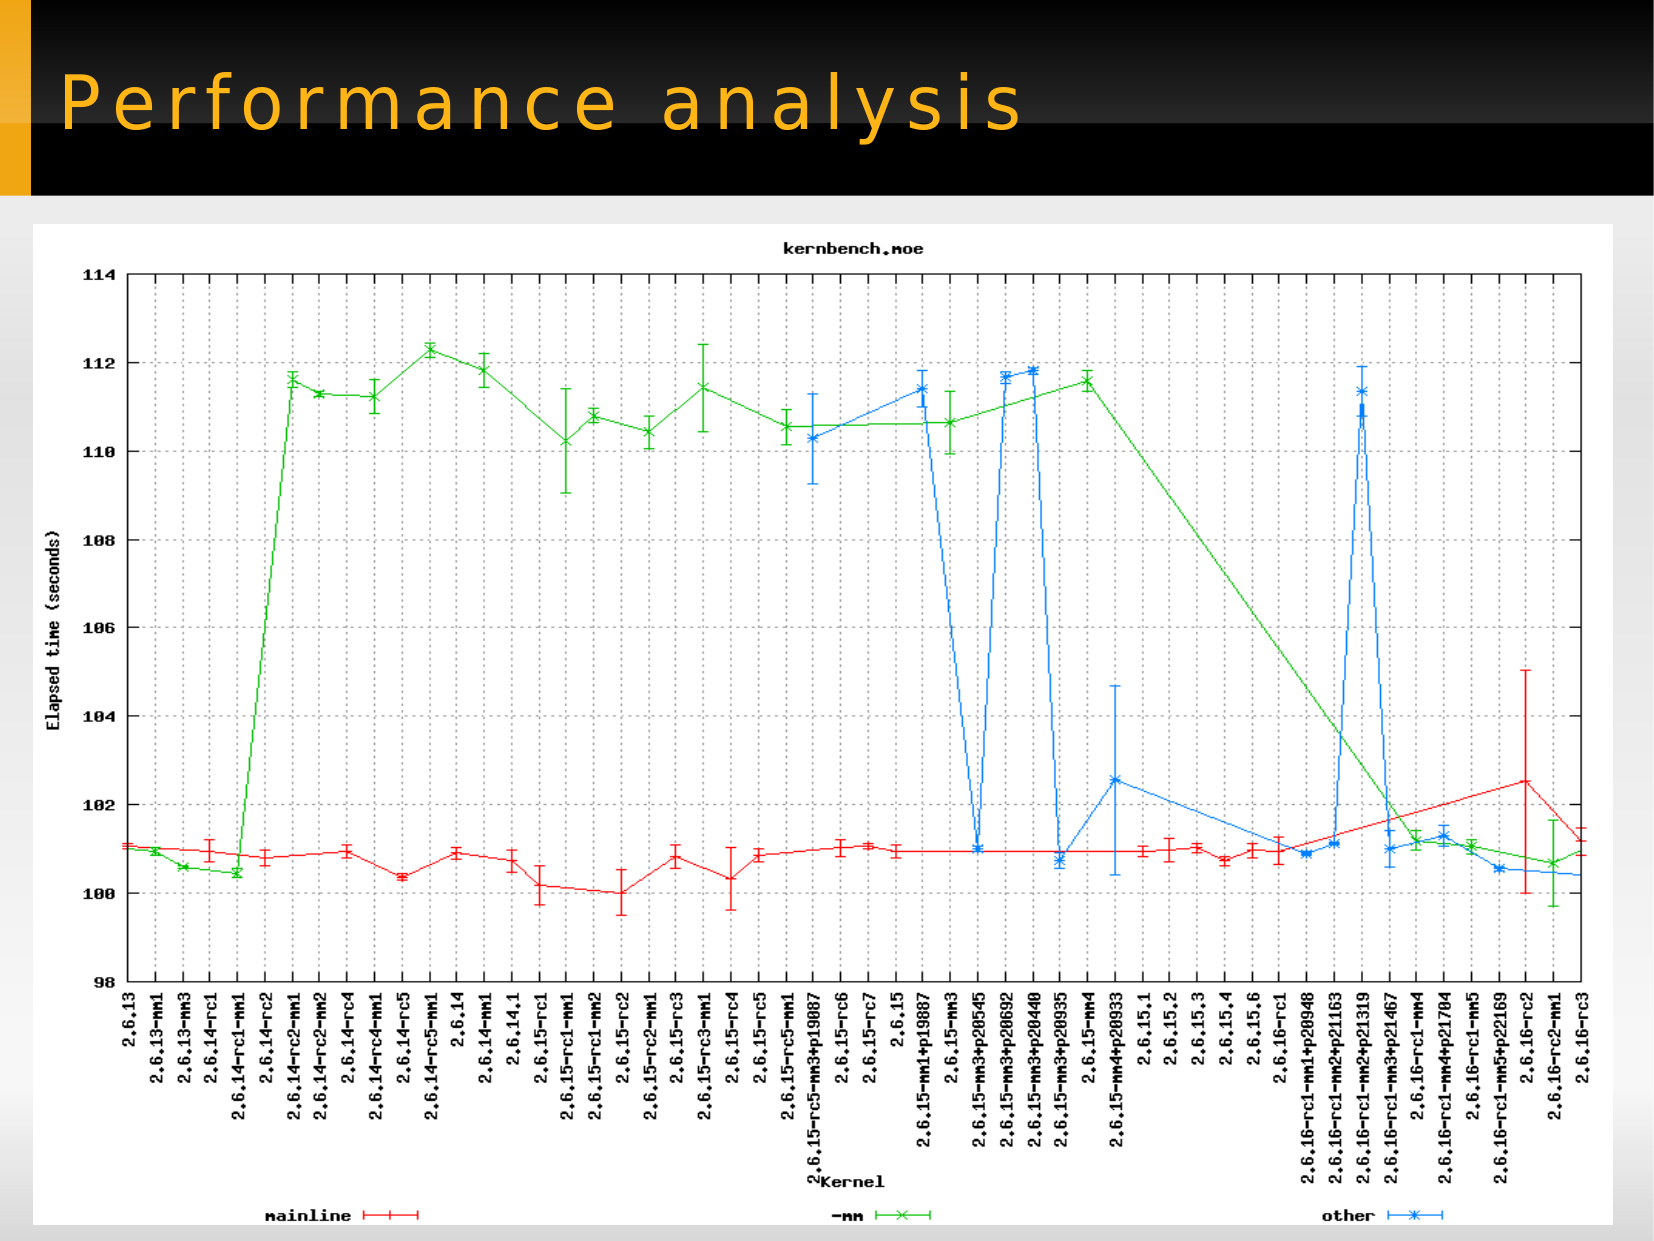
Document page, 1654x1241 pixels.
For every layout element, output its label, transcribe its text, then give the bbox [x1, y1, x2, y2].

title Performance analysis [59, 29, 1270, 178]
picture [0, 0, 1654, 1241]
